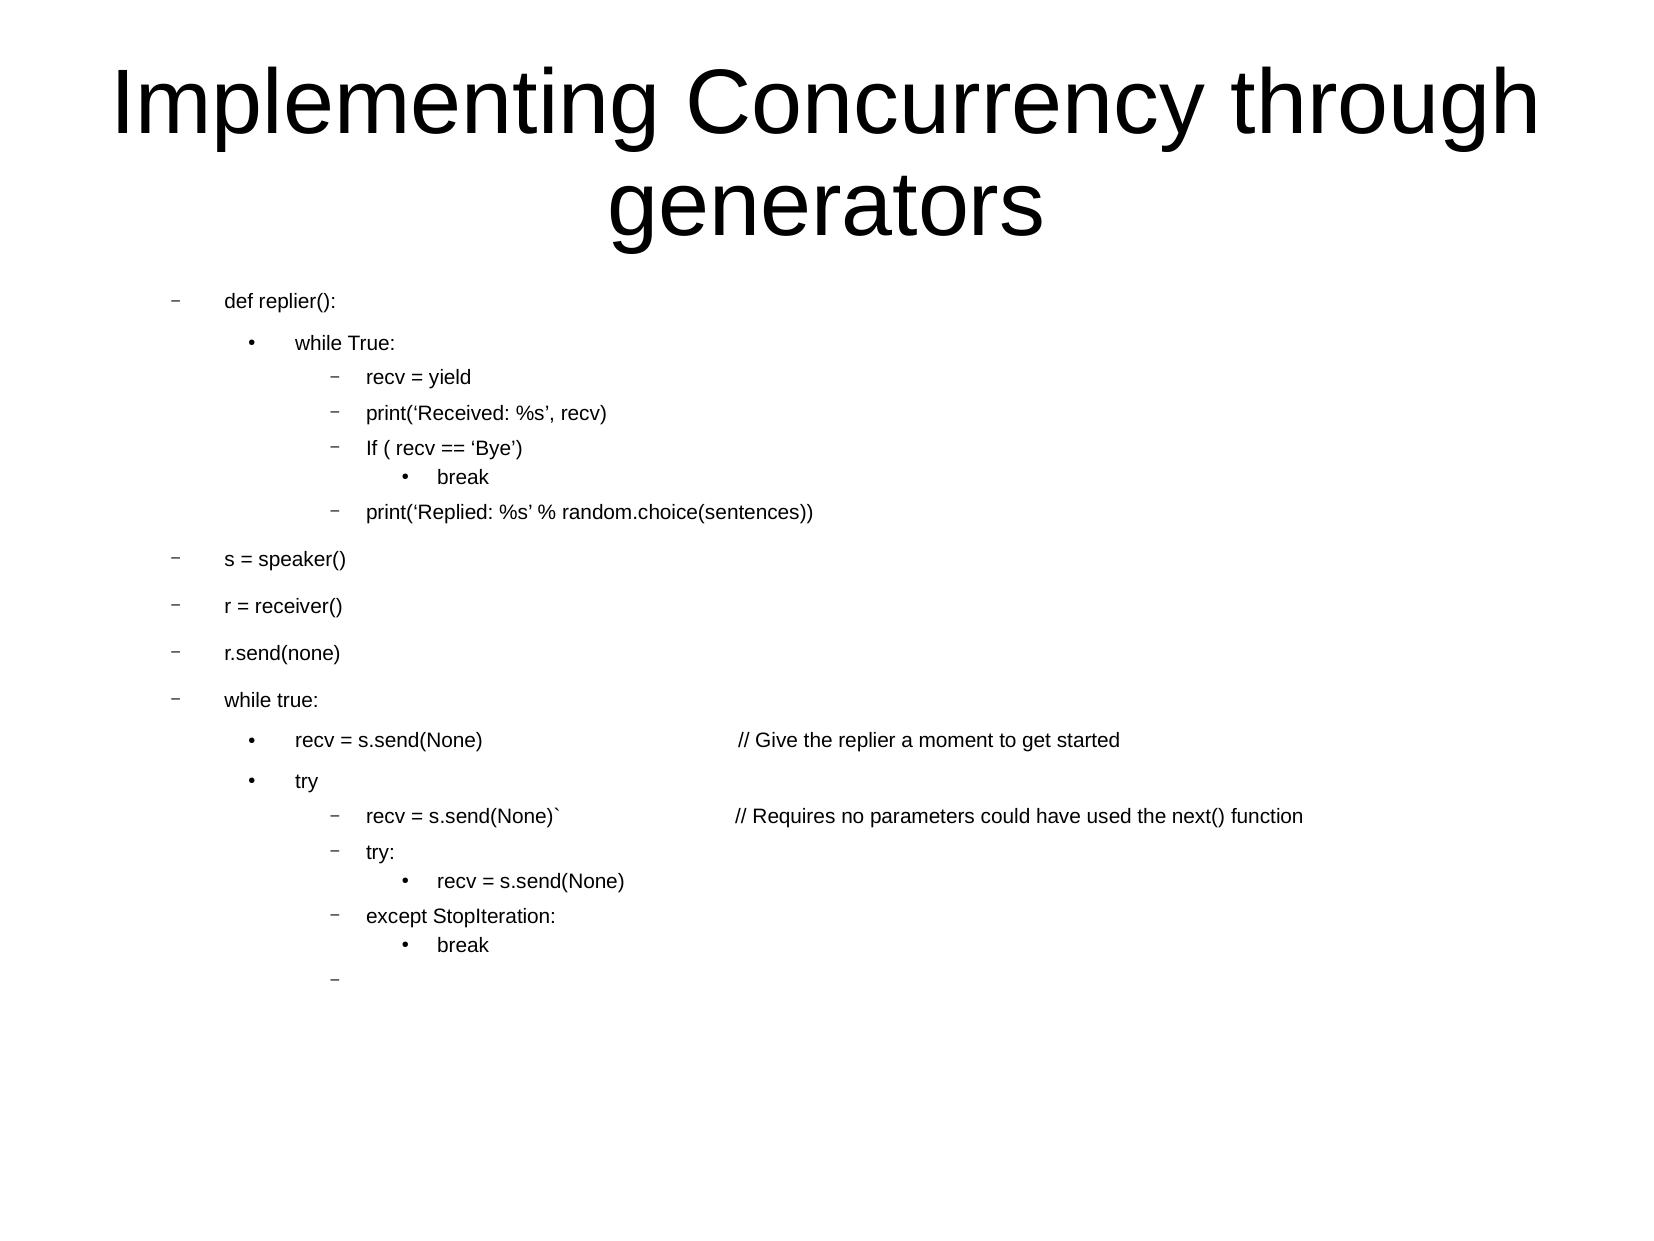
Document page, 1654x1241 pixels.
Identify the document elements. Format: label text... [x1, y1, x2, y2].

title Implementing Concurrency through generators [82, 49, 1571, 257]
list def replier(): while True: recv = yield print(‘Received: %s’, recv) If ( recv == ‘Bye’) break print(‘Replied: %s’ % random.choice(sentences)) s = speaker() r = receiver() r.send(none) while true: recv = s.send(None) // Give the replier a moment to get started try recv = s.send(None)` // Requires no parameters could have used the next() function try: recv = s.send(None) except StopIteration: break [82, 290, 1571, 1217]
